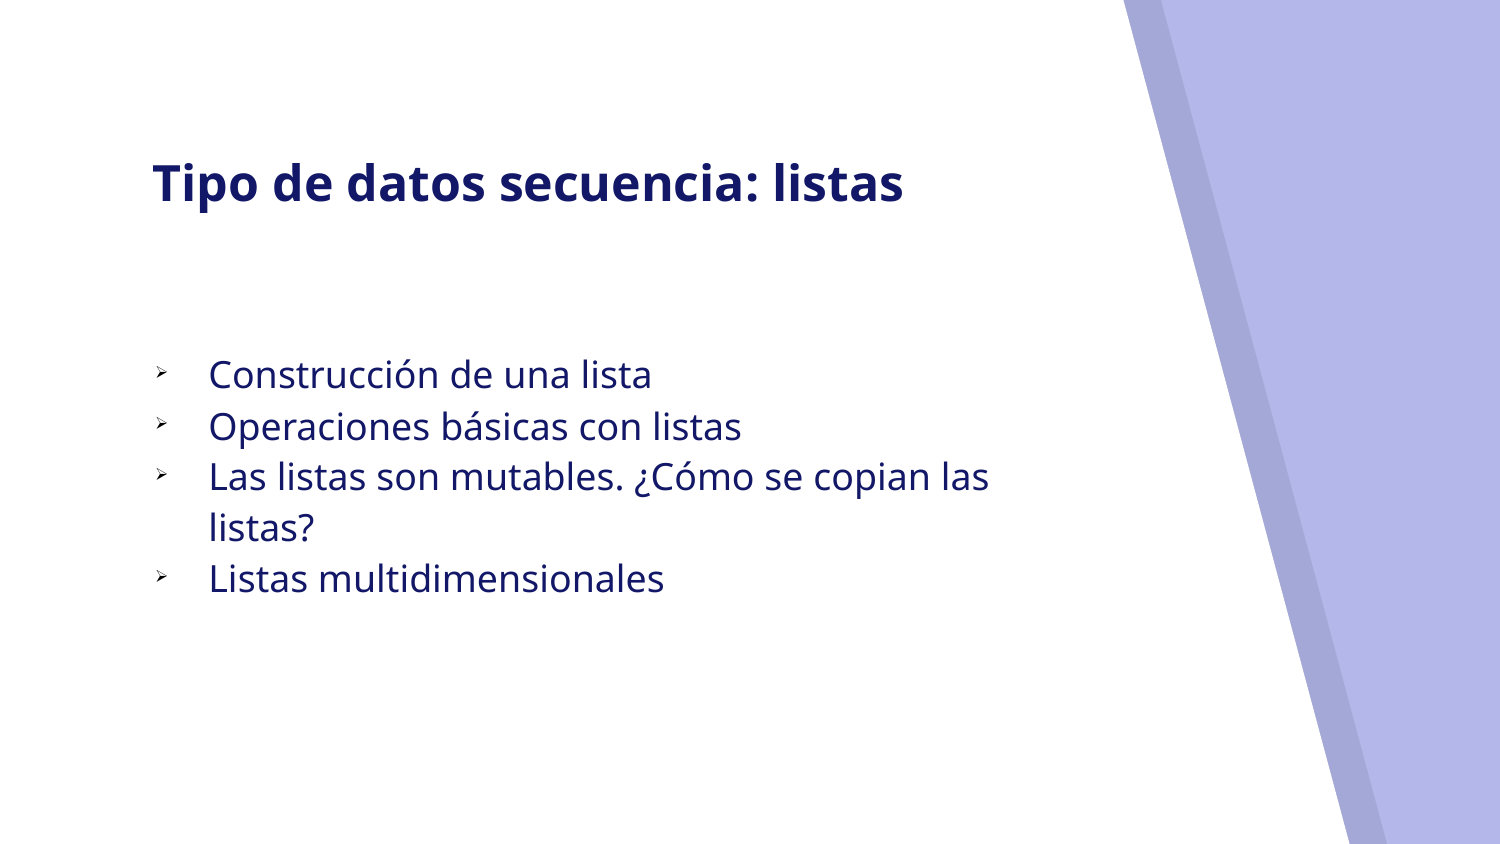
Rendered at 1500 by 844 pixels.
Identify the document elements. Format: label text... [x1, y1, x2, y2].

list Construcción de una lista Operaciones básicas con listas Las listas son mutables. ¿Cómo se copian las listas? Listas multidimensionales [137, 246, 1099, 844]
title Tipo de datos secuencia: listas [137, 146, 1011, 227]
